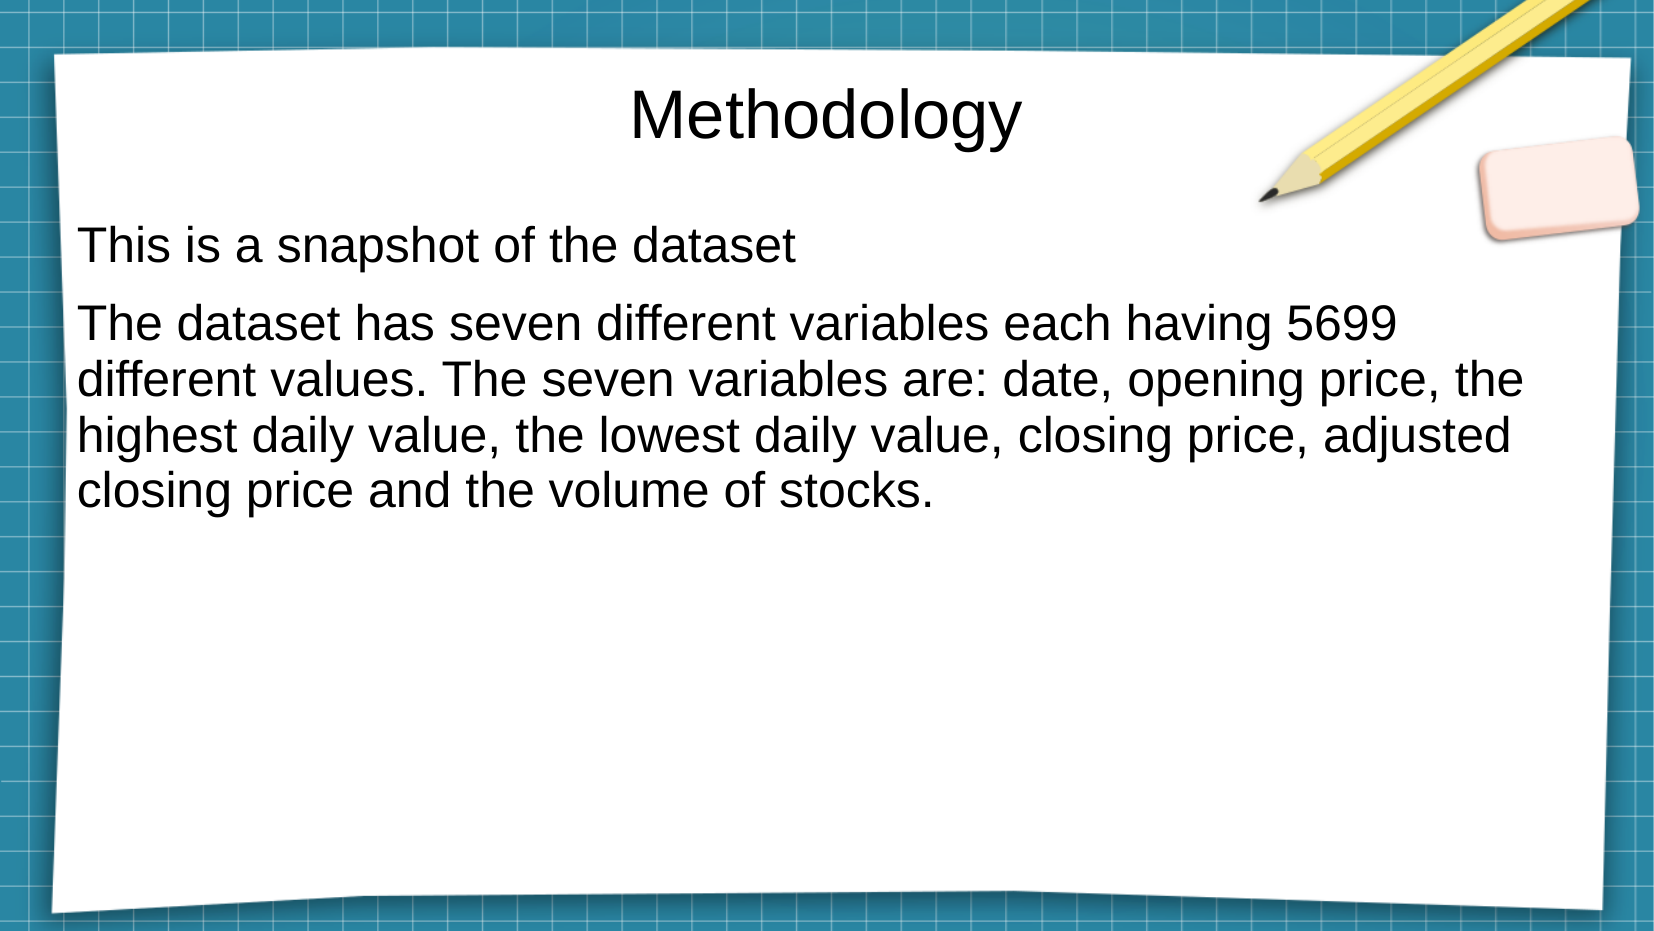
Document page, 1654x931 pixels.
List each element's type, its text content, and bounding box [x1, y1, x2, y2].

title Methodology [82, 37, 1571, 193]
picture [0, 0, 1654, 931]
list This is a snapshot of the dataset The dataset has seven different variables each having 5699 different values. The seven variables are: date, opening price, the highest daily value, the lowest daily value, closing price, adjusted closing price and the volume of stocks. [76, 217, 1565, 758]
